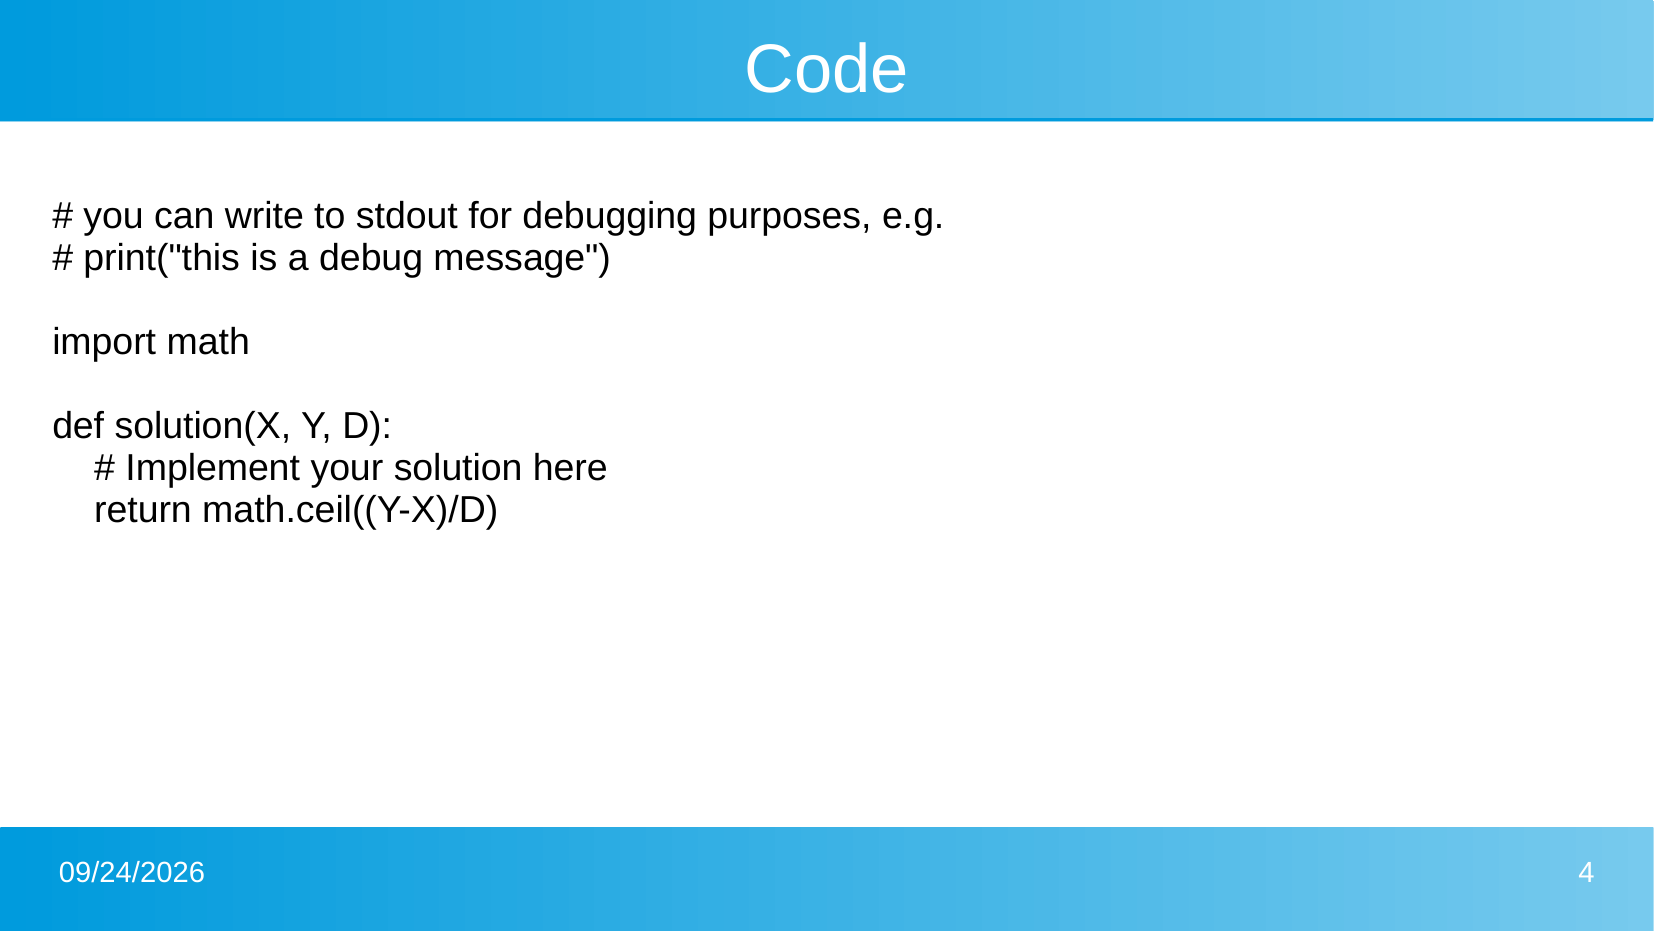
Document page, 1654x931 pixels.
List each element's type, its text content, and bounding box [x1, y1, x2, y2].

text_box # you can write to stdout for debugging purposes, e.g. # print("this is a debug message") import math def solution(X, Y, D): # Implement your solution here return math.ceil((Y-X)/D) [37, 187, 1238, 601]
title Code [59, 29, 1595, 108]
